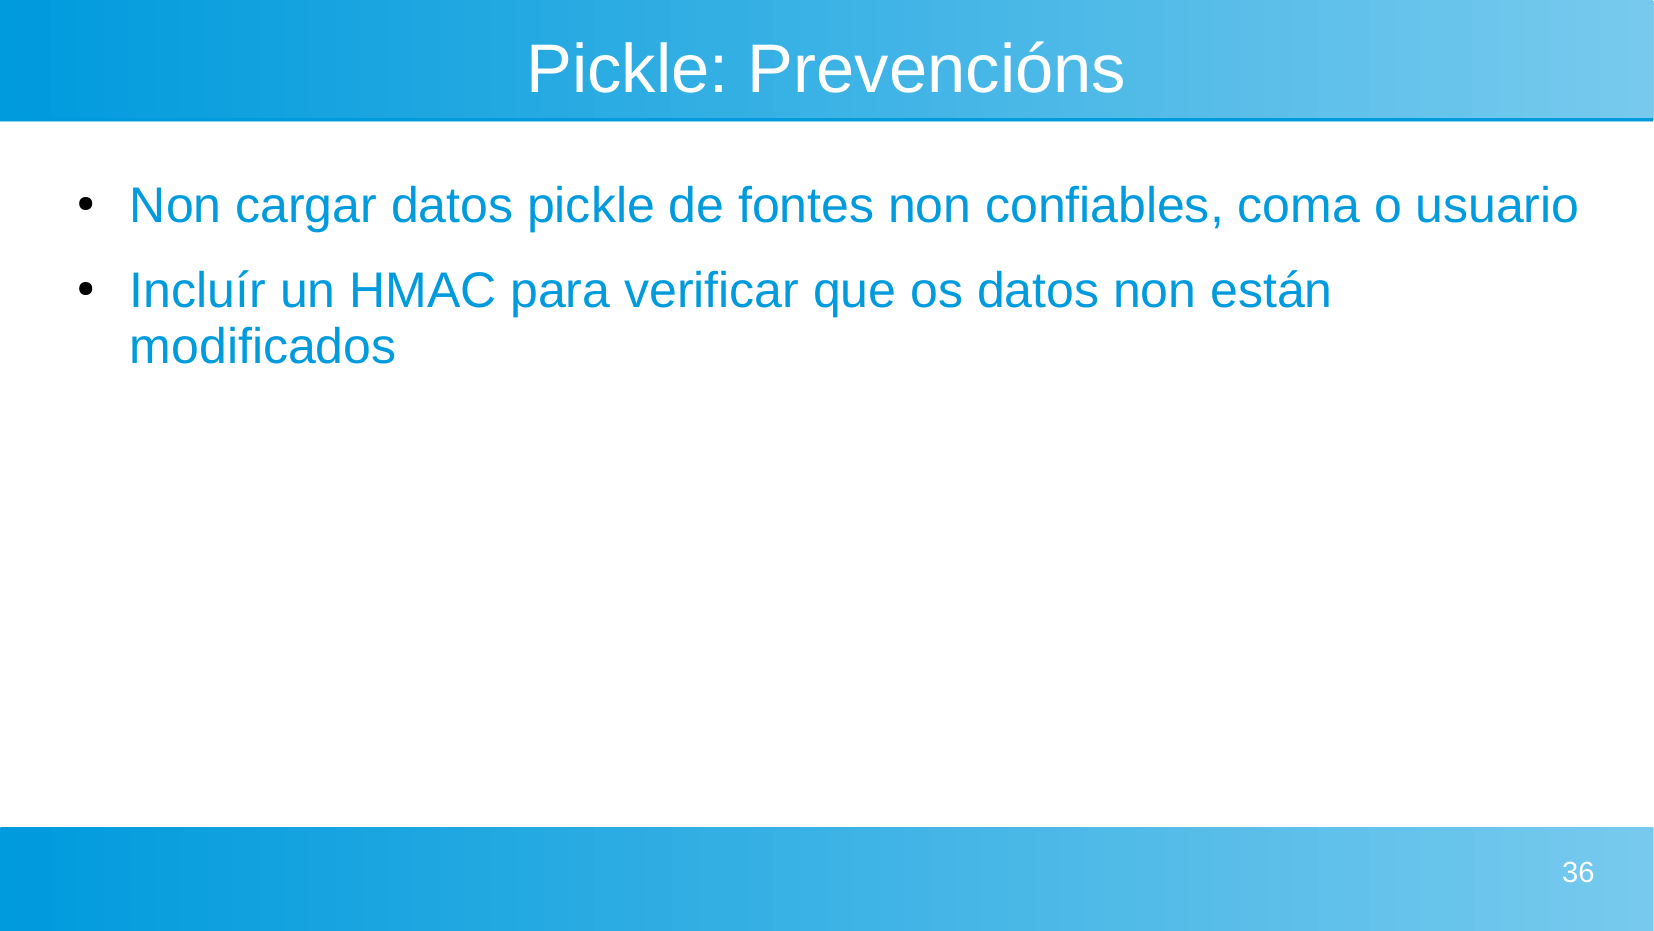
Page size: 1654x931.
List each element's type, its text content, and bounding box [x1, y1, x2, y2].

title Pickle: Prevencións [59, 29, 1595, 108]
list Non cargar datos pickle de fontes non confiables, coma o usuario Incluír un HMAC para verificar que os datos non están modificados [59, 177, 1595, 768]
